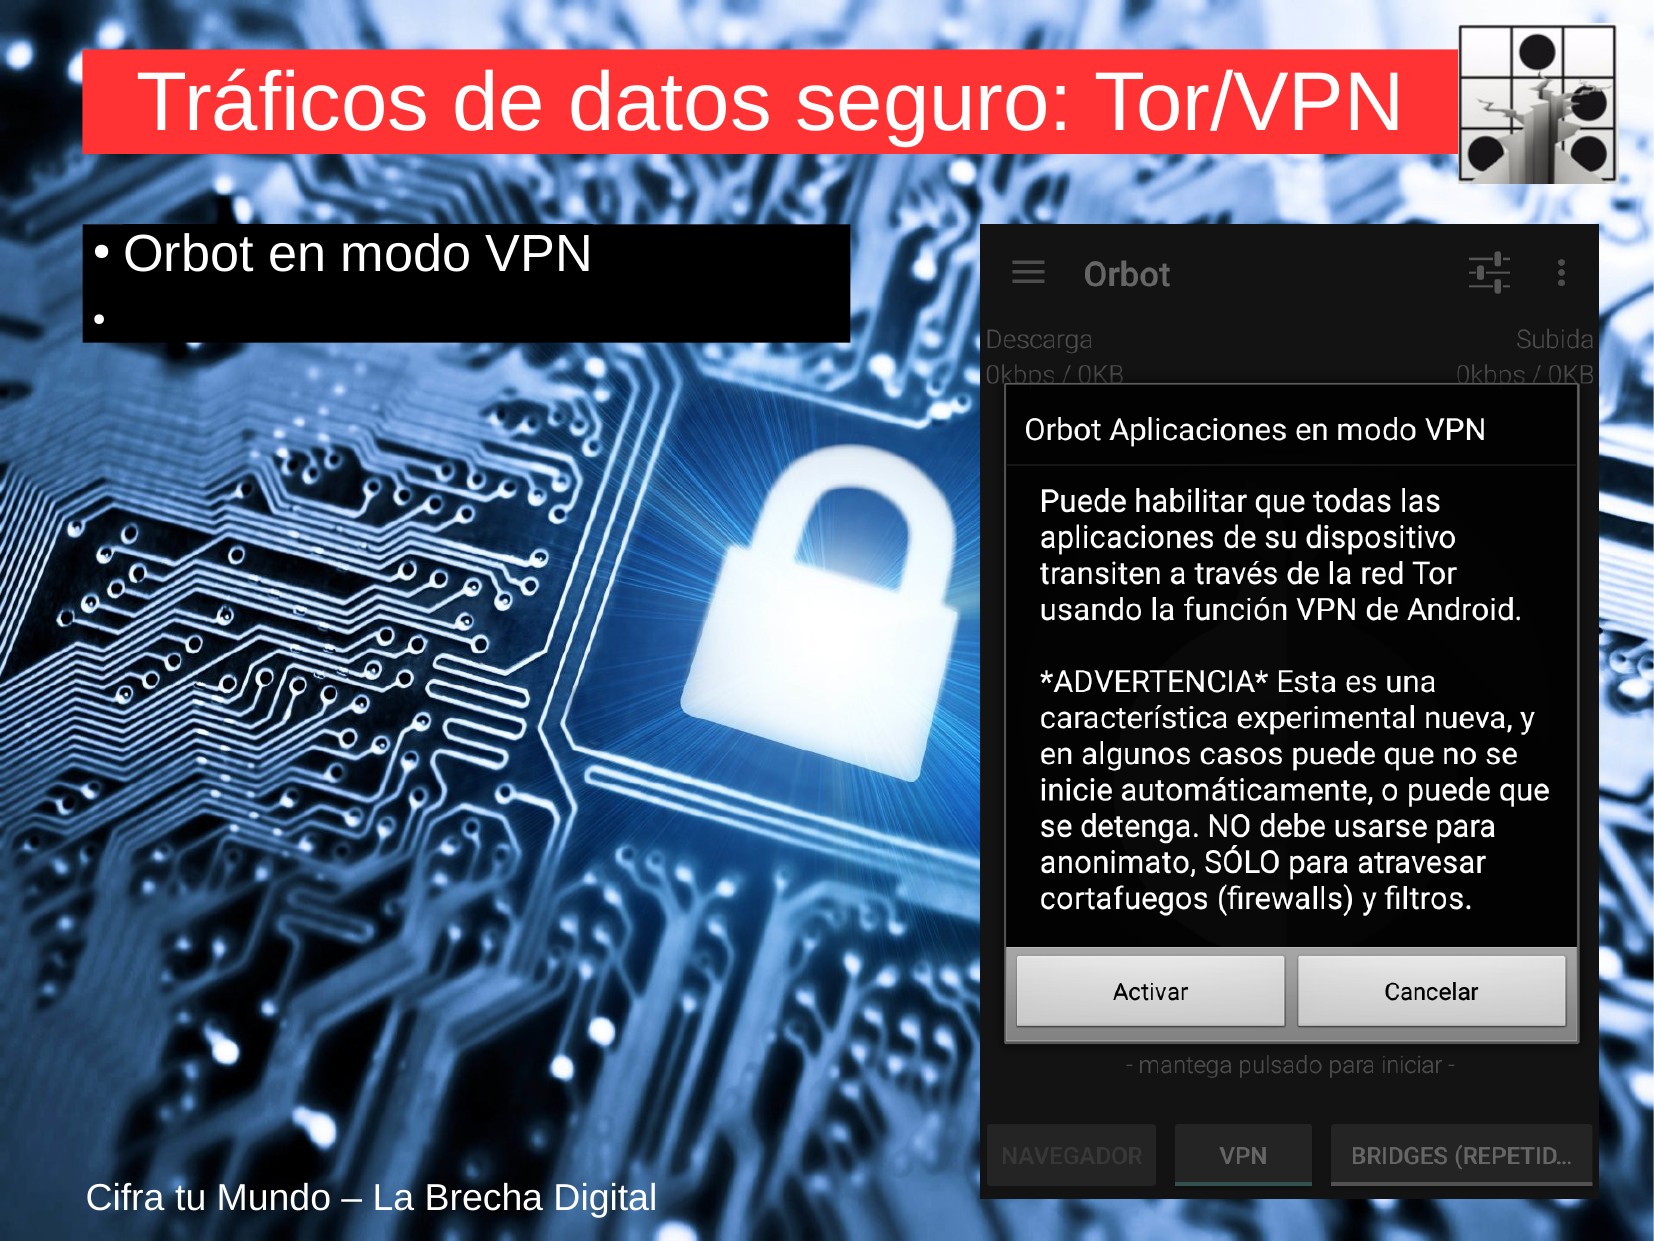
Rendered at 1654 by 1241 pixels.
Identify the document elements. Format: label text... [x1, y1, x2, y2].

text_box Cifra tu Mundo – La Brecha Digital [70, 1169, 1453, 1226]
list Orbot en modo VPN [82, 224, 851, 343]
picture [0, 0, 1654, 1241]
title Tráficos de datos seguro: Tor/VPN [82, 49, 1458, 154]
